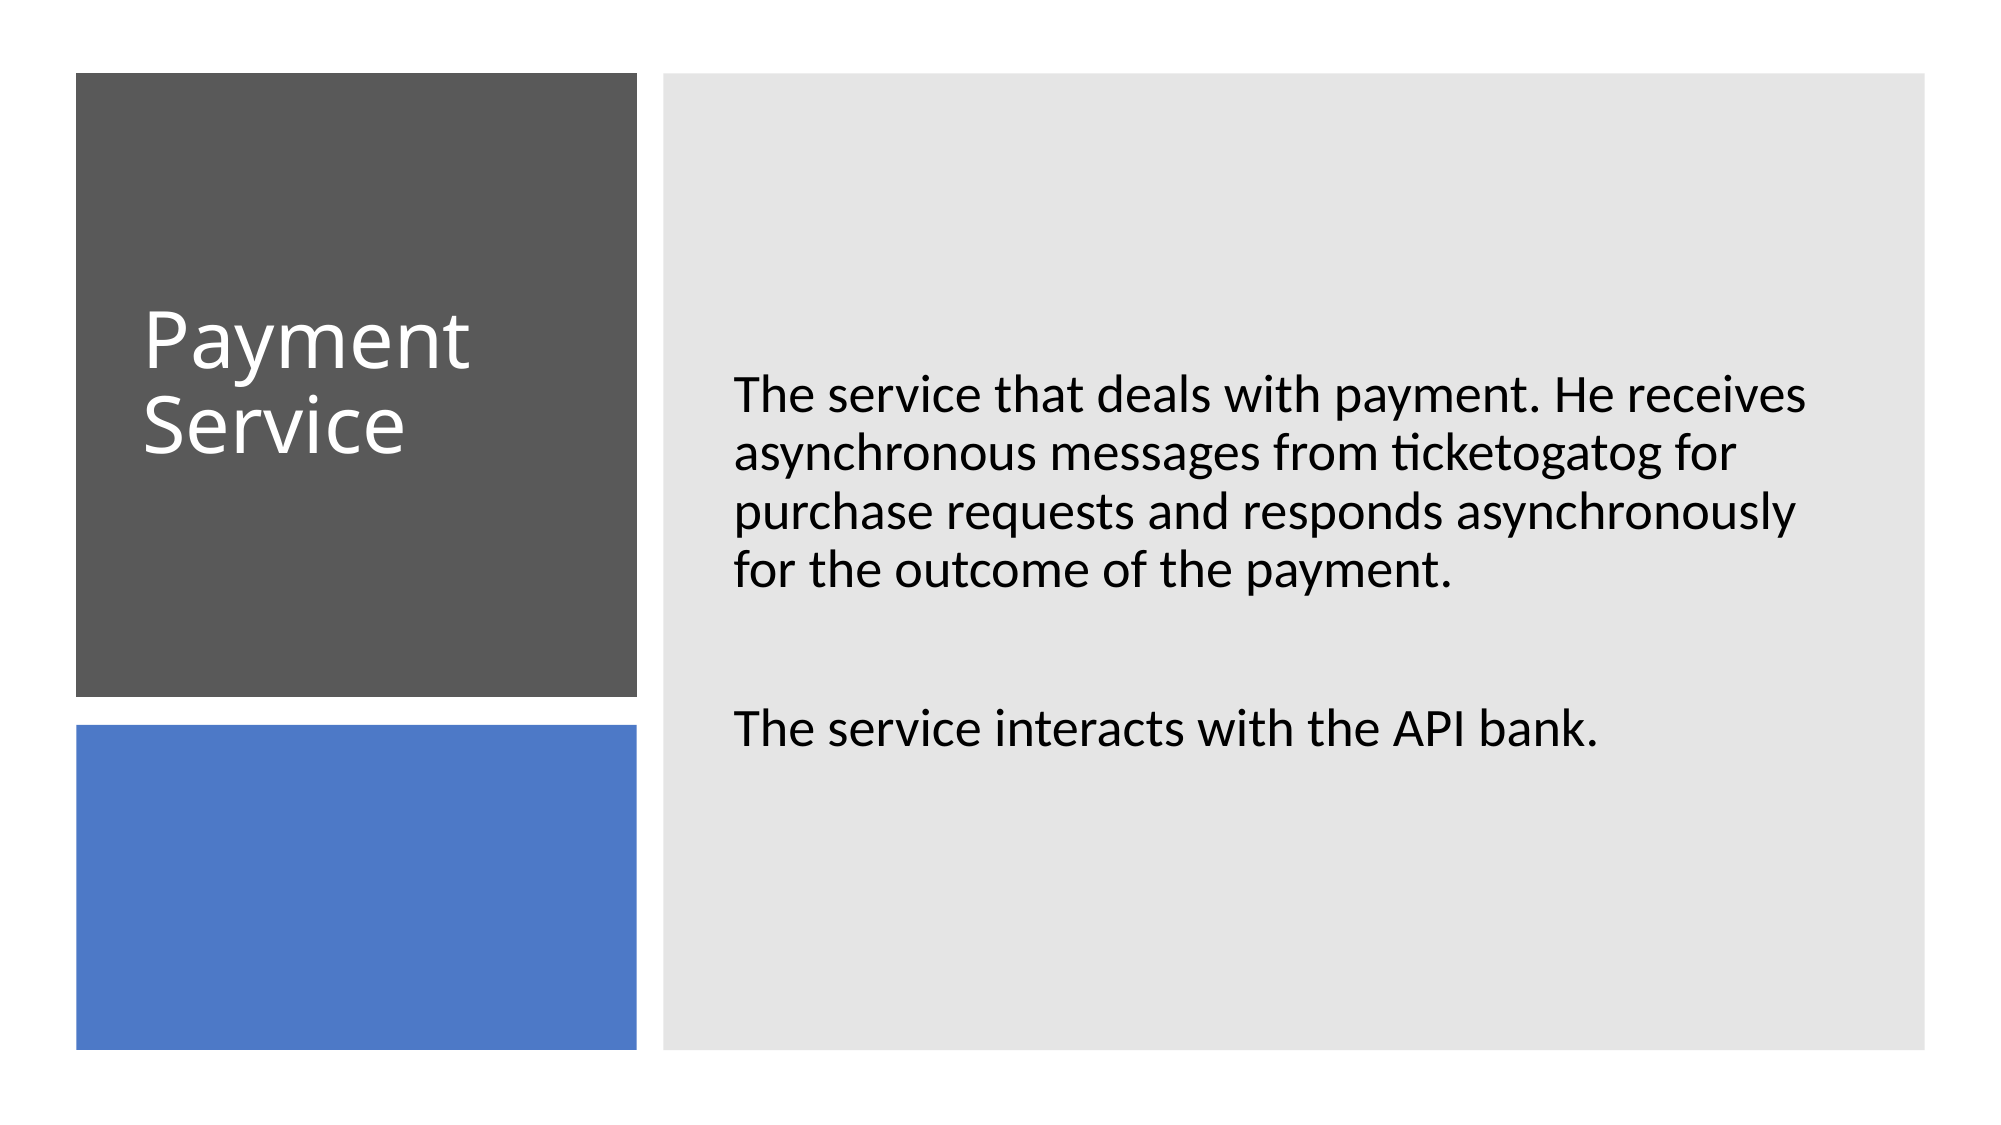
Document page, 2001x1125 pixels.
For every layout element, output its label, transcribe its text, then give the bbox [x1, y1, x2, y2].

text_box [76, 725, 637, 1050]
title Payment Service [127, 120, 595, 652]
list The service that deals with payment. He receives asynchronous messages from ticketogatog for purchase requests and responds asynchronously for the outcome of the payment. The service interacts with the API bank. [718, 112, 1873, 1011]
text_box [76, 73, 637, 697]
text_box [663, 73, 1925, 1050]
